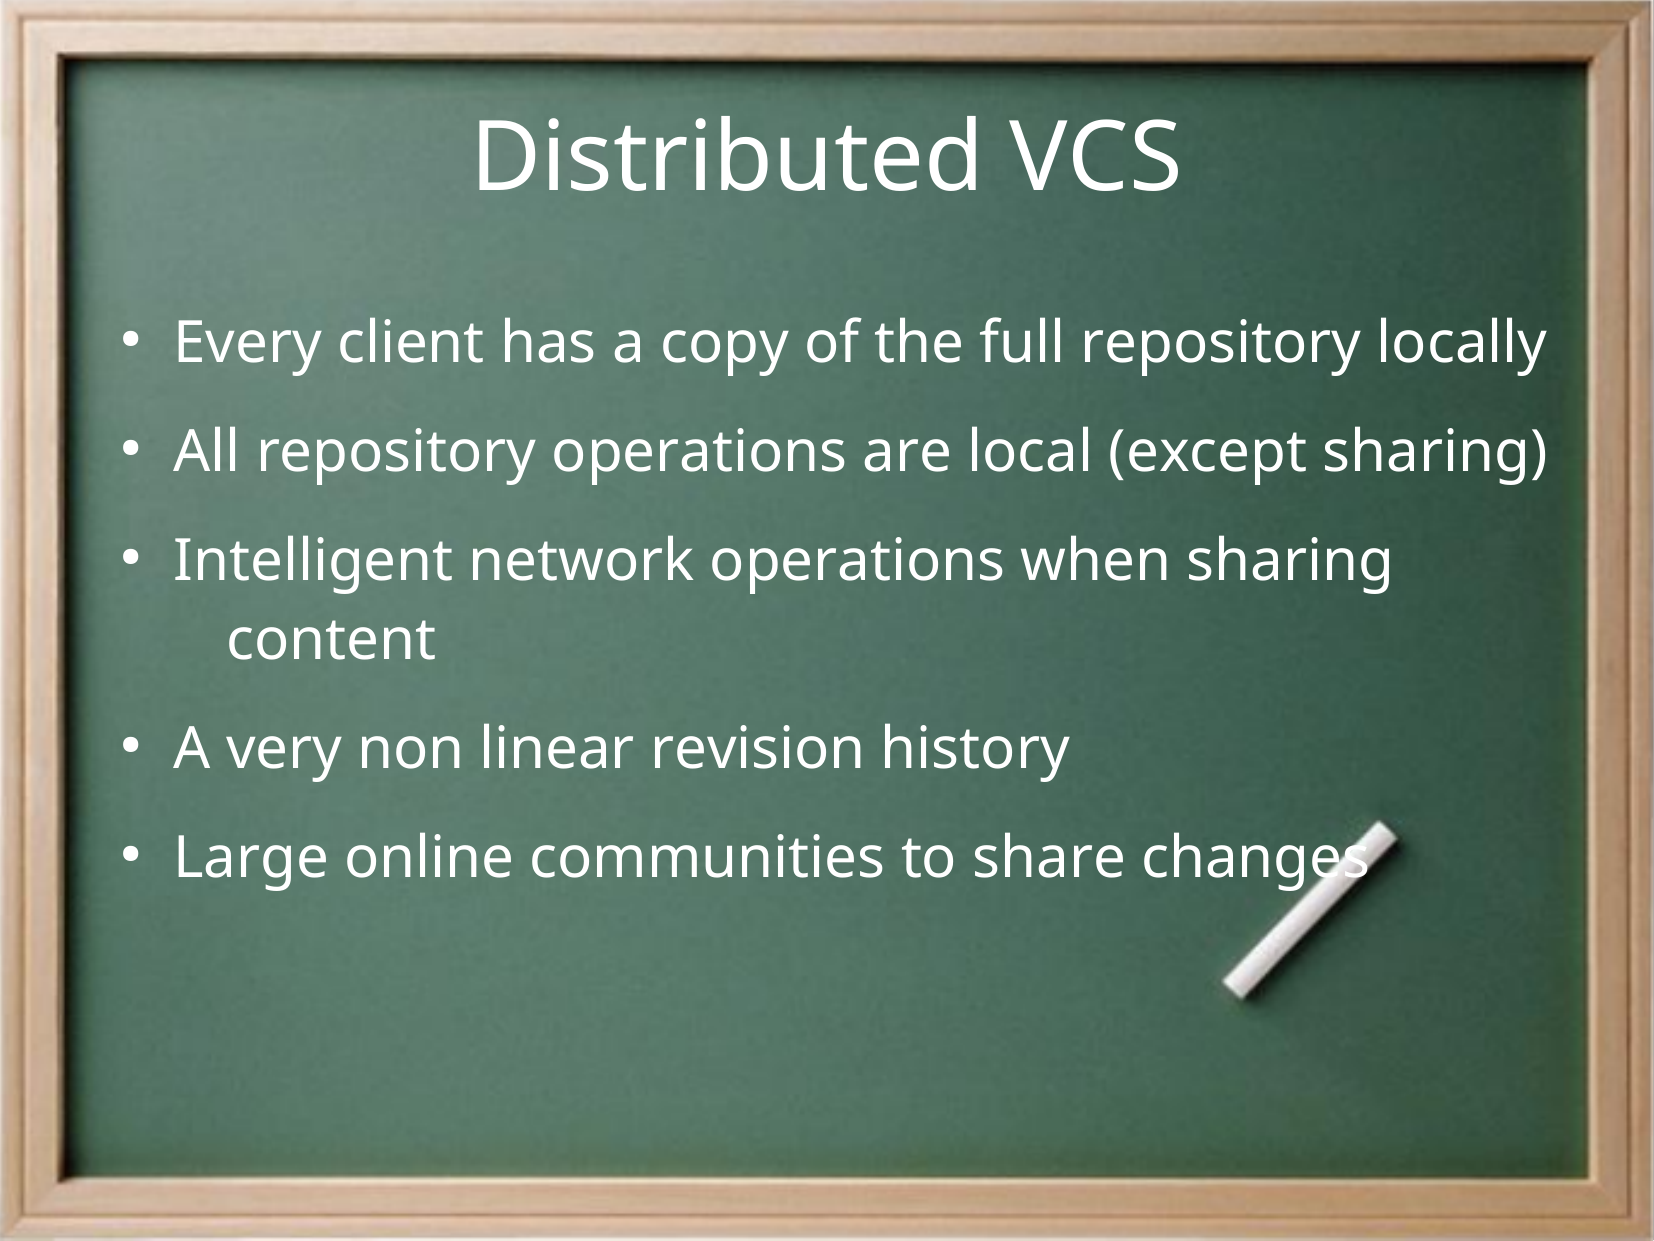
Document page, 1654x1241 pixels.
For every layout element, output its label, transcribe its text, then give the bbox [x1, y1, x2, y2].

title Distributed VCS [82, 49, 1571, 257]
list Every client has a copy of the full repository locally All repository operations are local (except sharing) Intelligent network operations when sharing content A very non linear revision history Large online communities to share changes [84, 300, 1574, 1120]
picture [0, 0, 1654, 1241]
